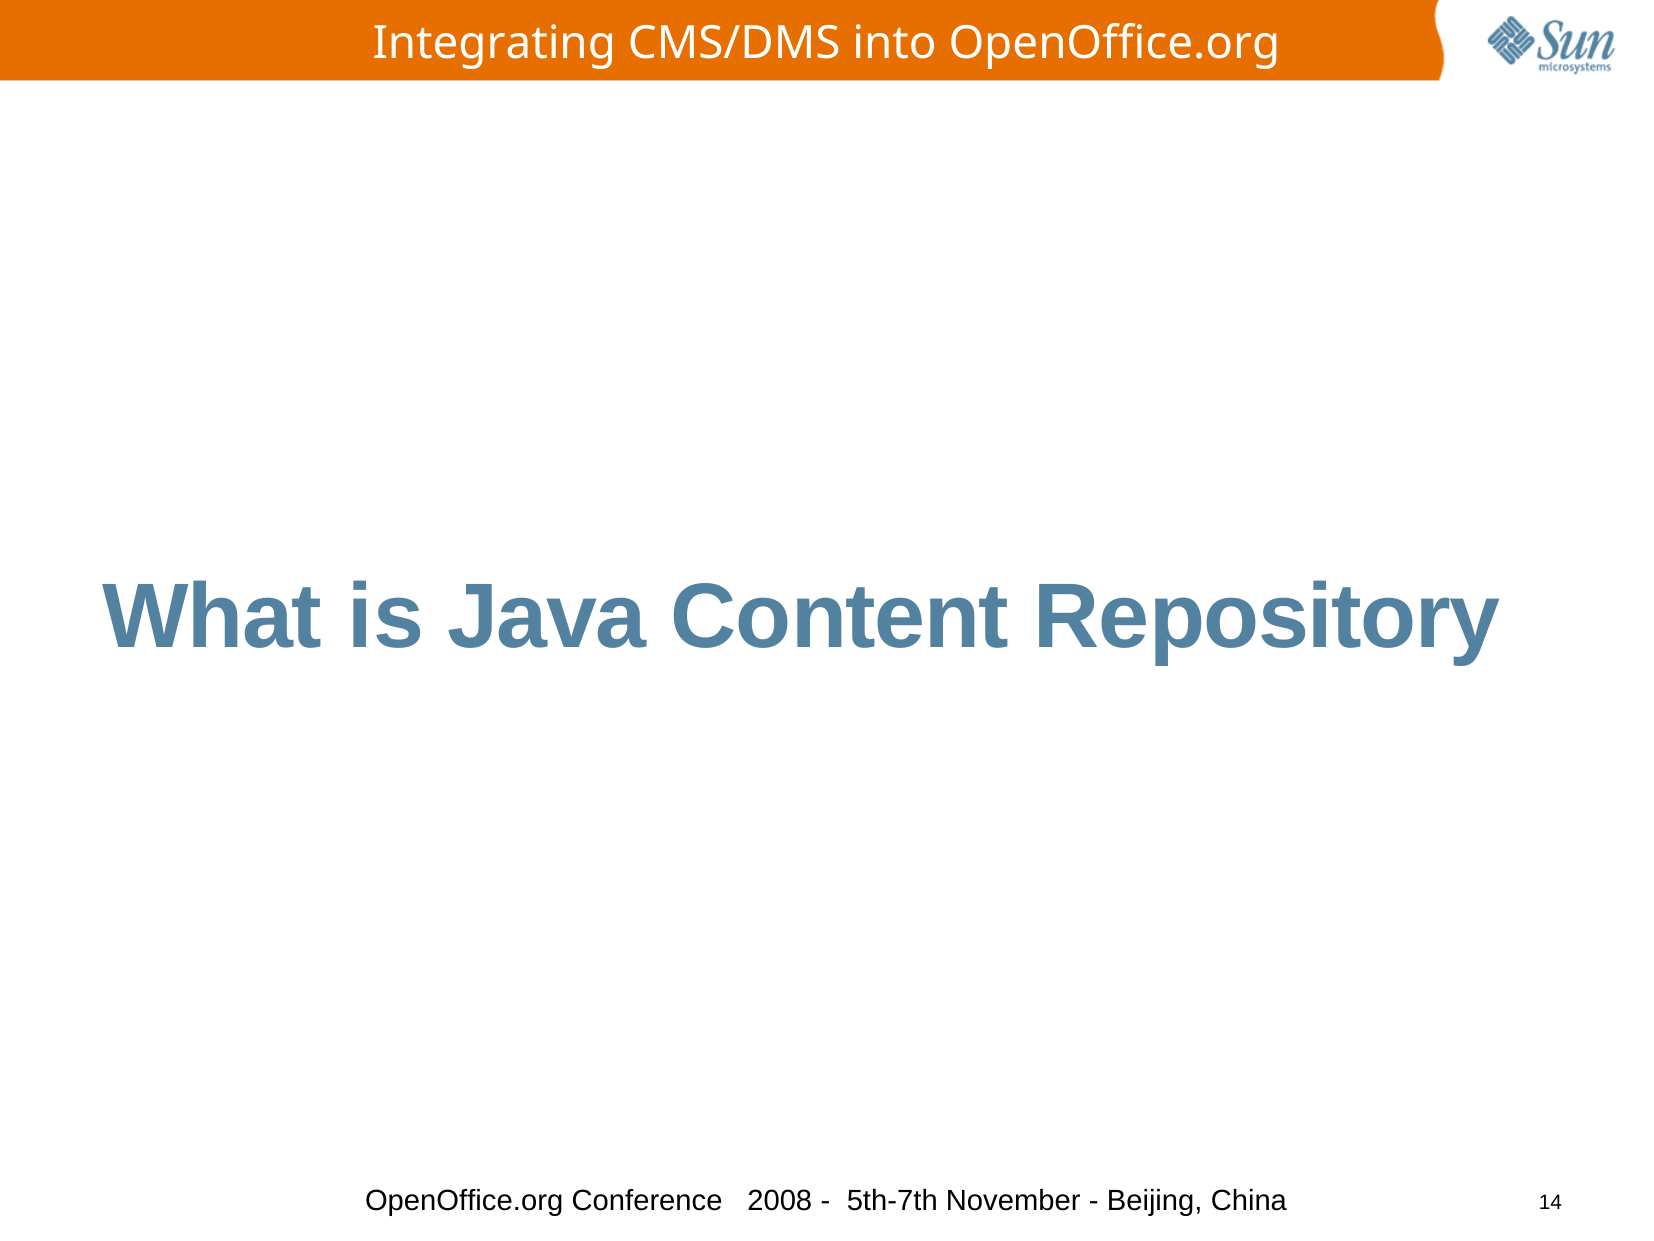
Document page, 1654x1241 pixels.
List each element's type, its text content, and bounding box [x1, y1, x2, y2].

title What is Java Content Repository [102, 573, 1605, 692]
picture [0, 0, 1654, 83]
